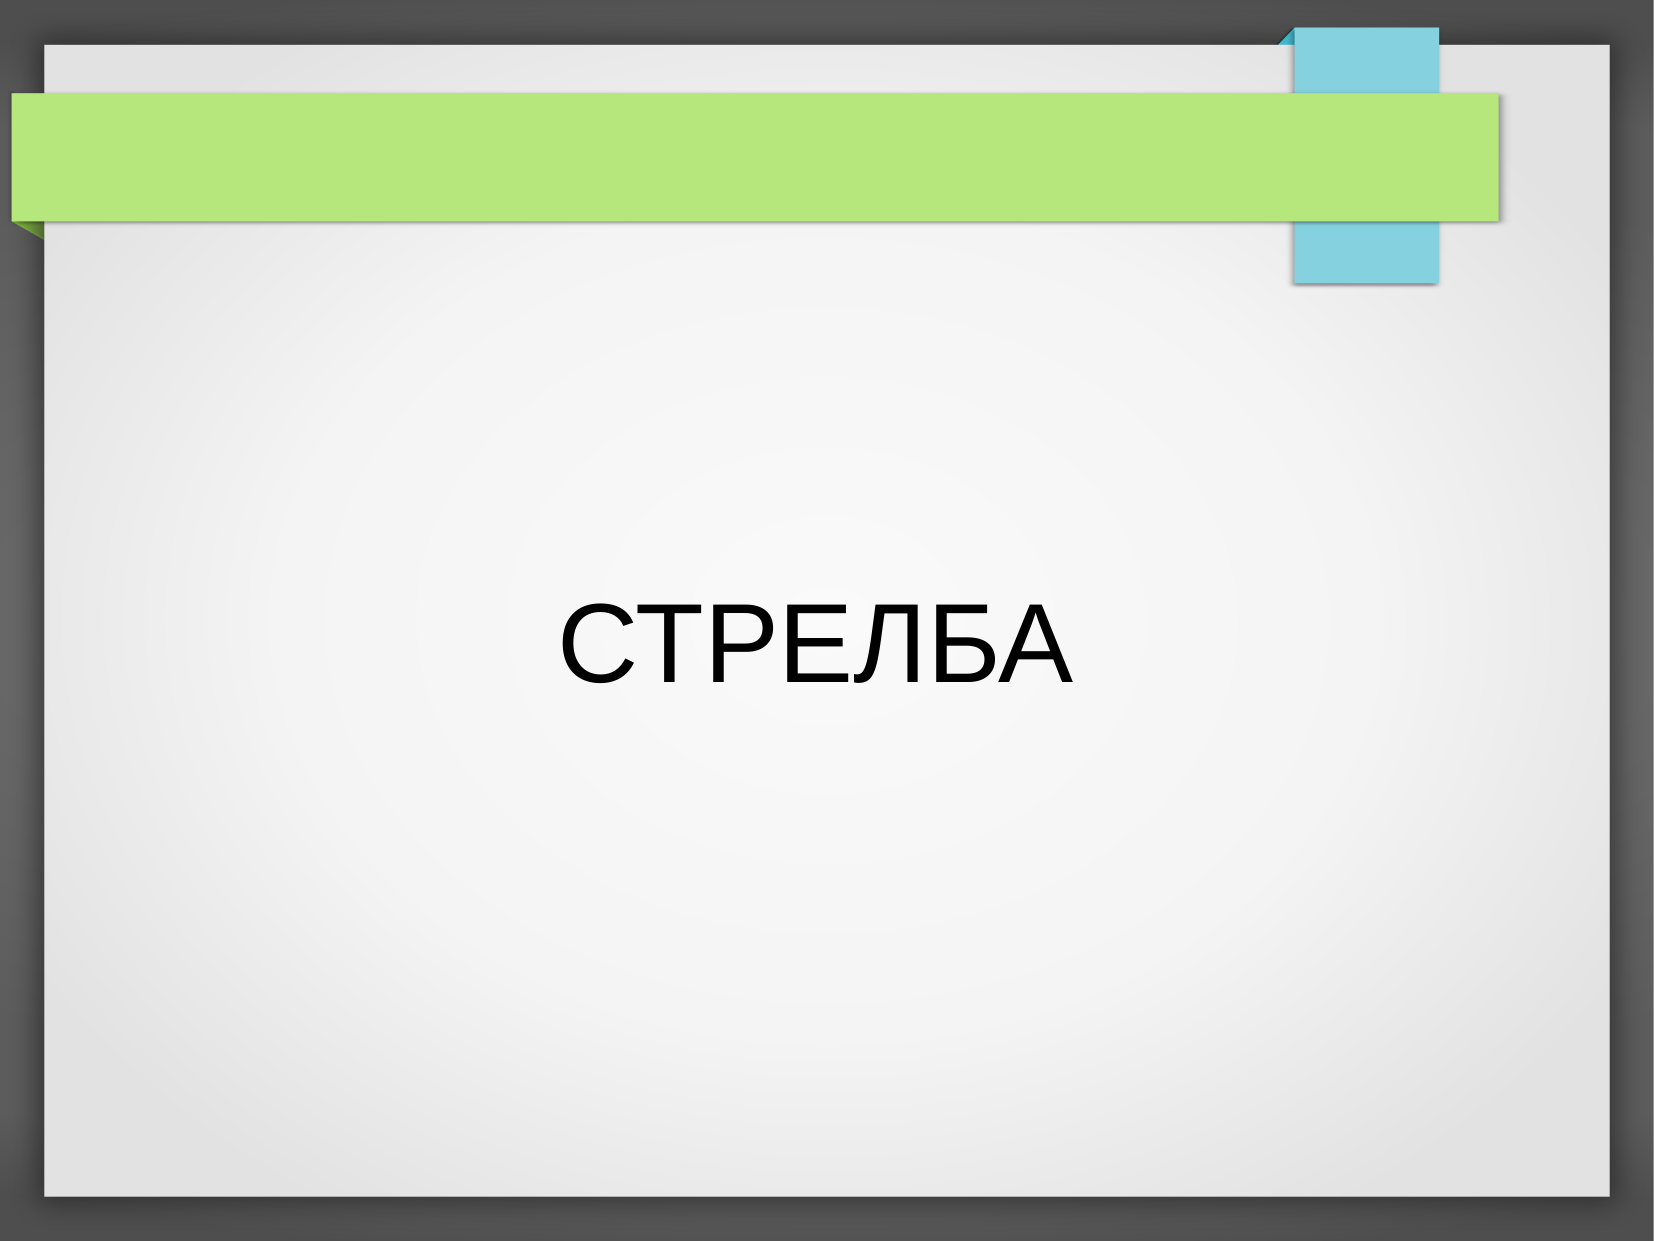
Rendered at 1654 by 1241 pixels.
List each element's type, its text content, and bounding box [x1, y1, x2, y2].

title СТРЕЛБА [71, 540, 1561, 748]
picture [0, 0, 1654, 1241]
